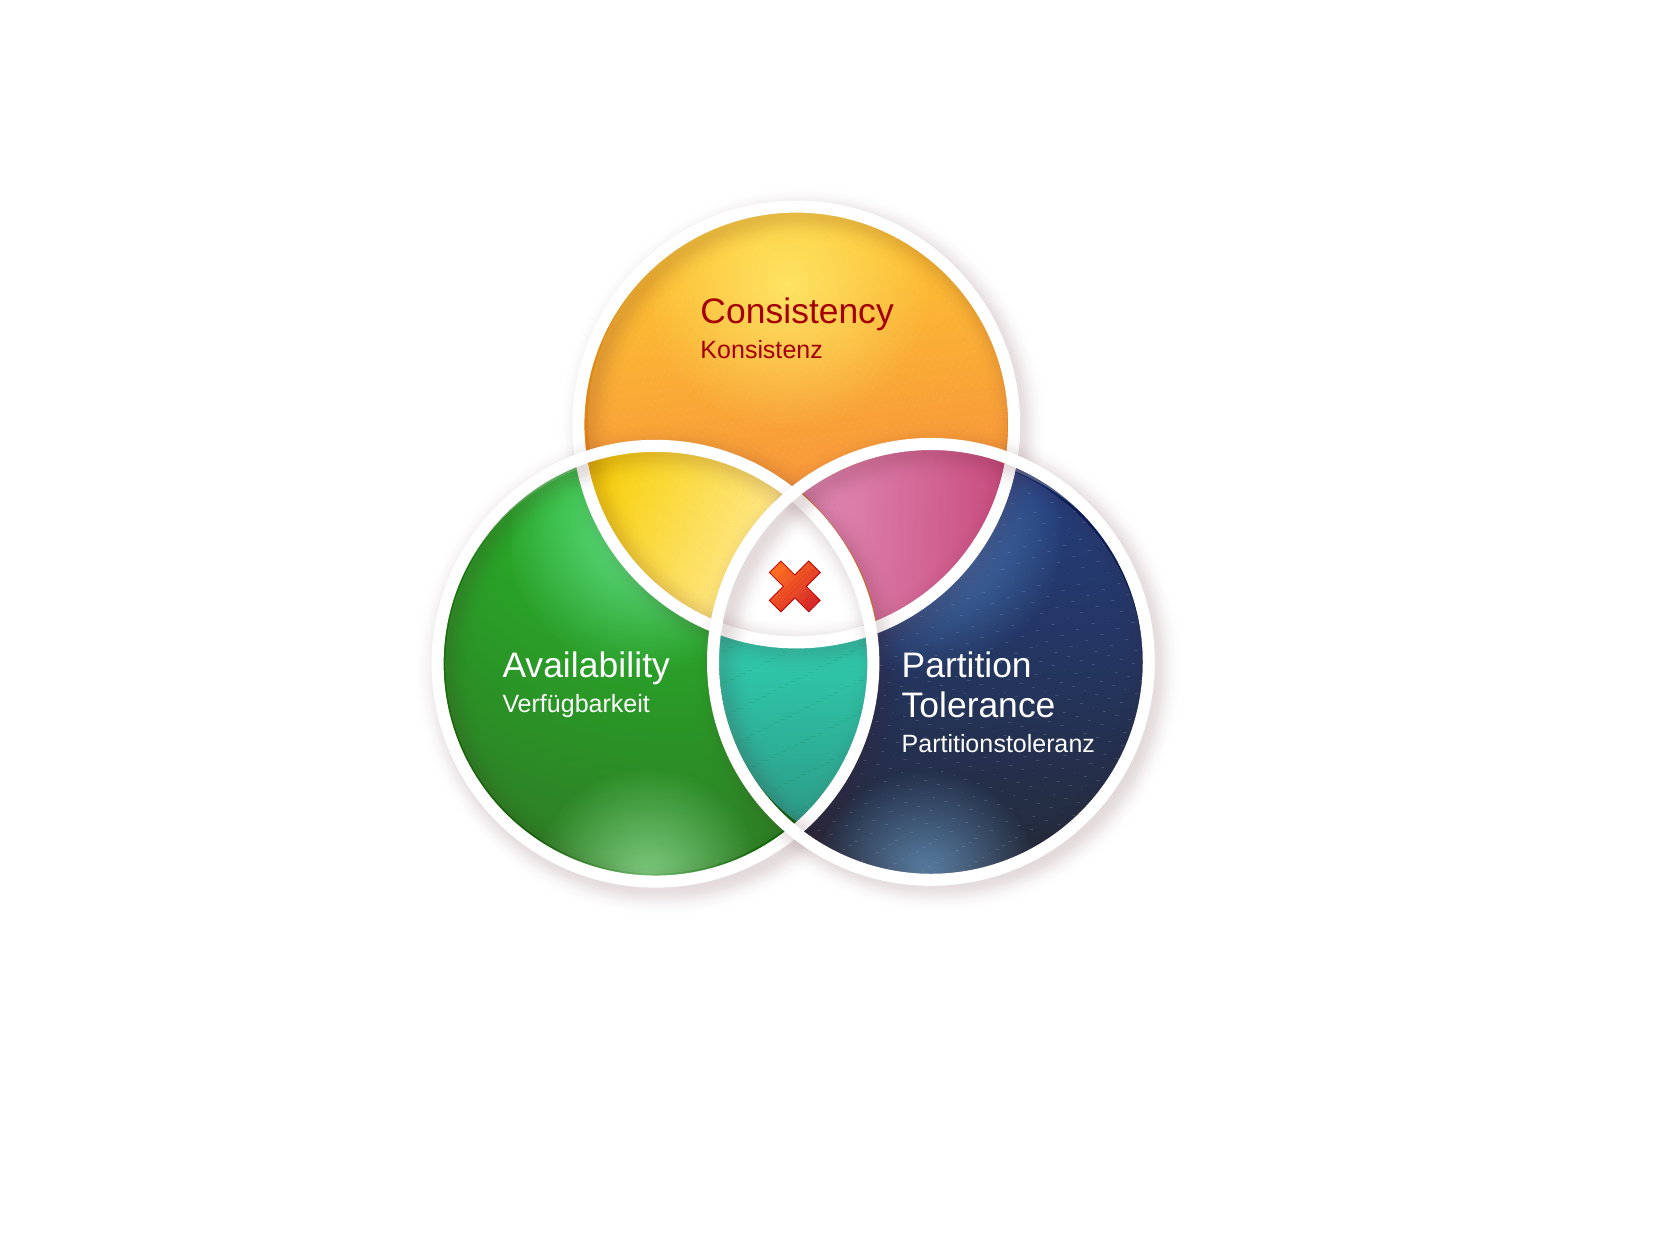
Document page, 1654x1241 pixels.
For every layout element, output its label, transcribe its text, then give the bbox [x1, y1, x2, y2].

text_box Partition Tolerance Partitionstoleranz [886, 637, 1111, 765]
text_box Consistency Konsistenz [685, 283, 909, 371]
picture [377, 129, 1217, 954]
text_box Availability Verfügbarkeit [487, 637, 685, 726]
